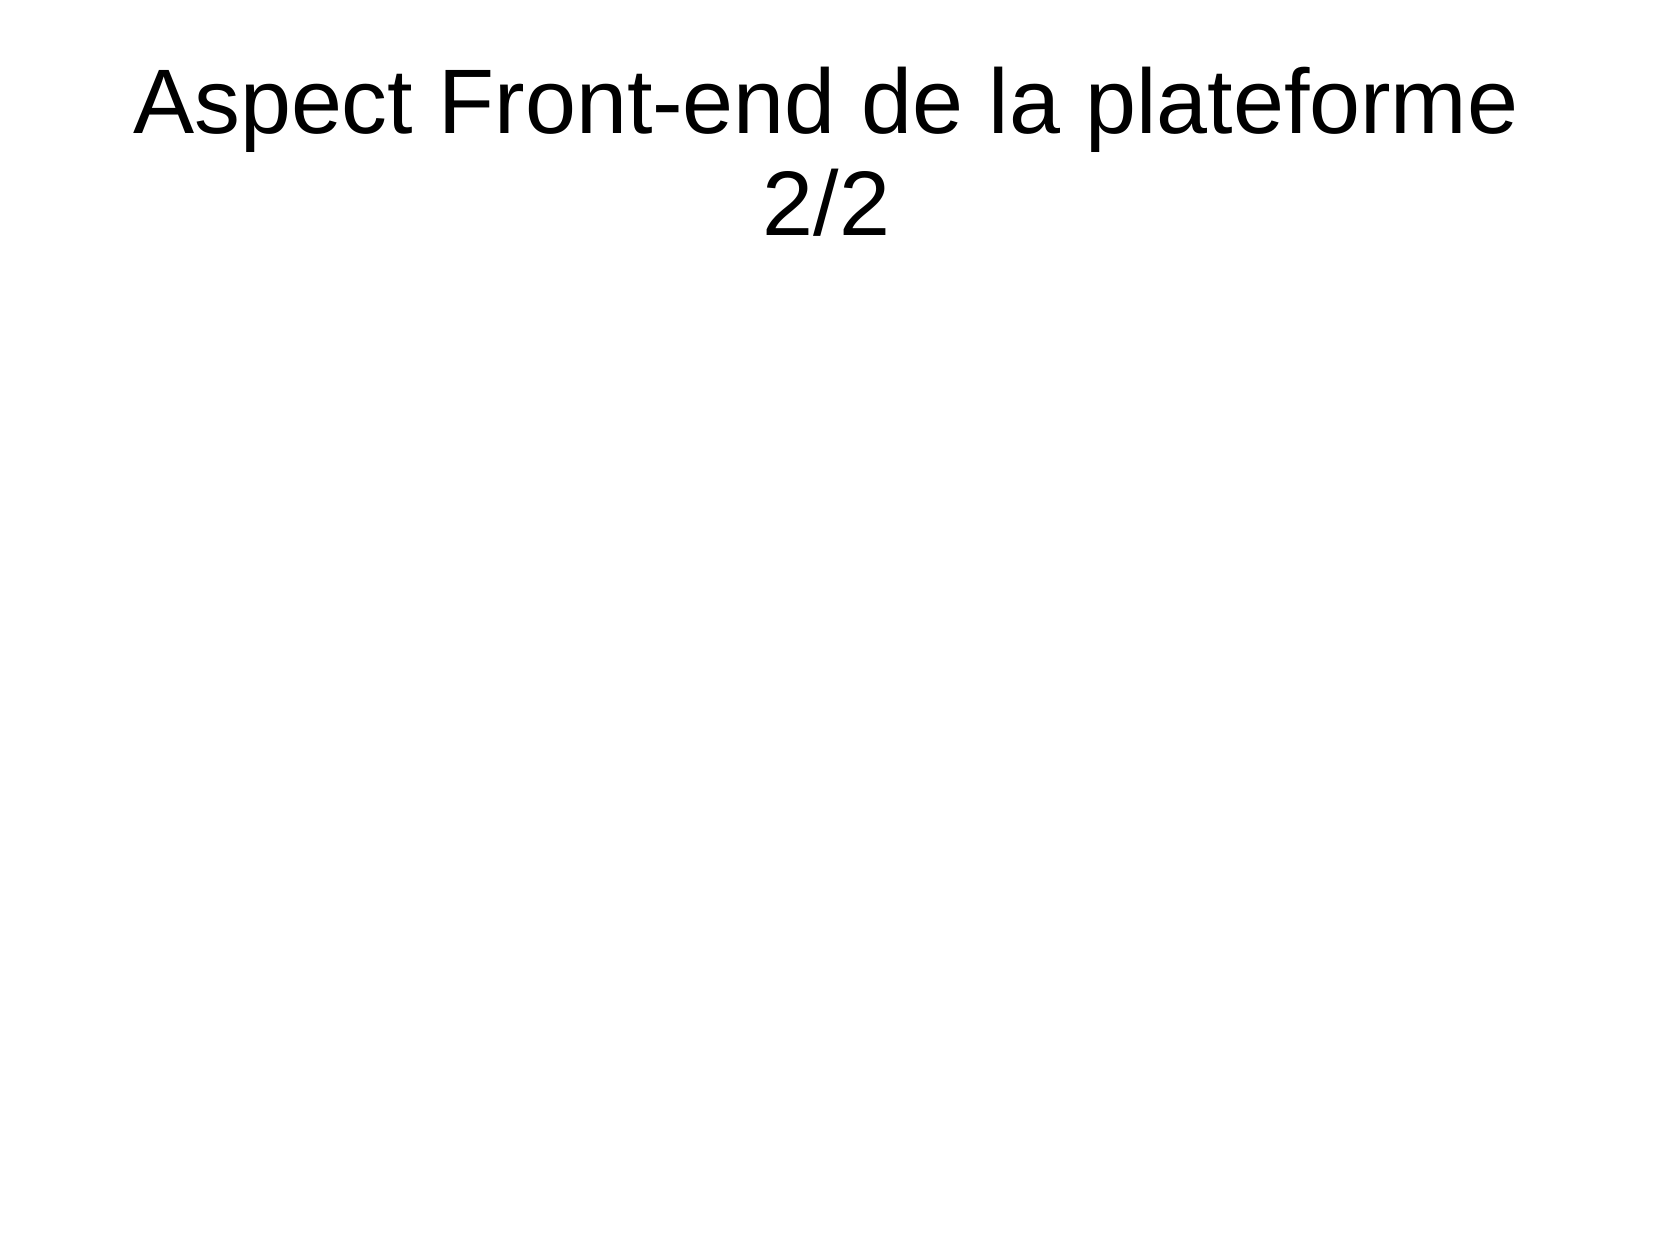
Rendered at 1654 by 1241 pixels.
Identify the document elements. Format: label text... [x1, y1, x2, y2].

title Aspect Front-end de la plateforme 2/2 [82, 49, 1571, 257]
